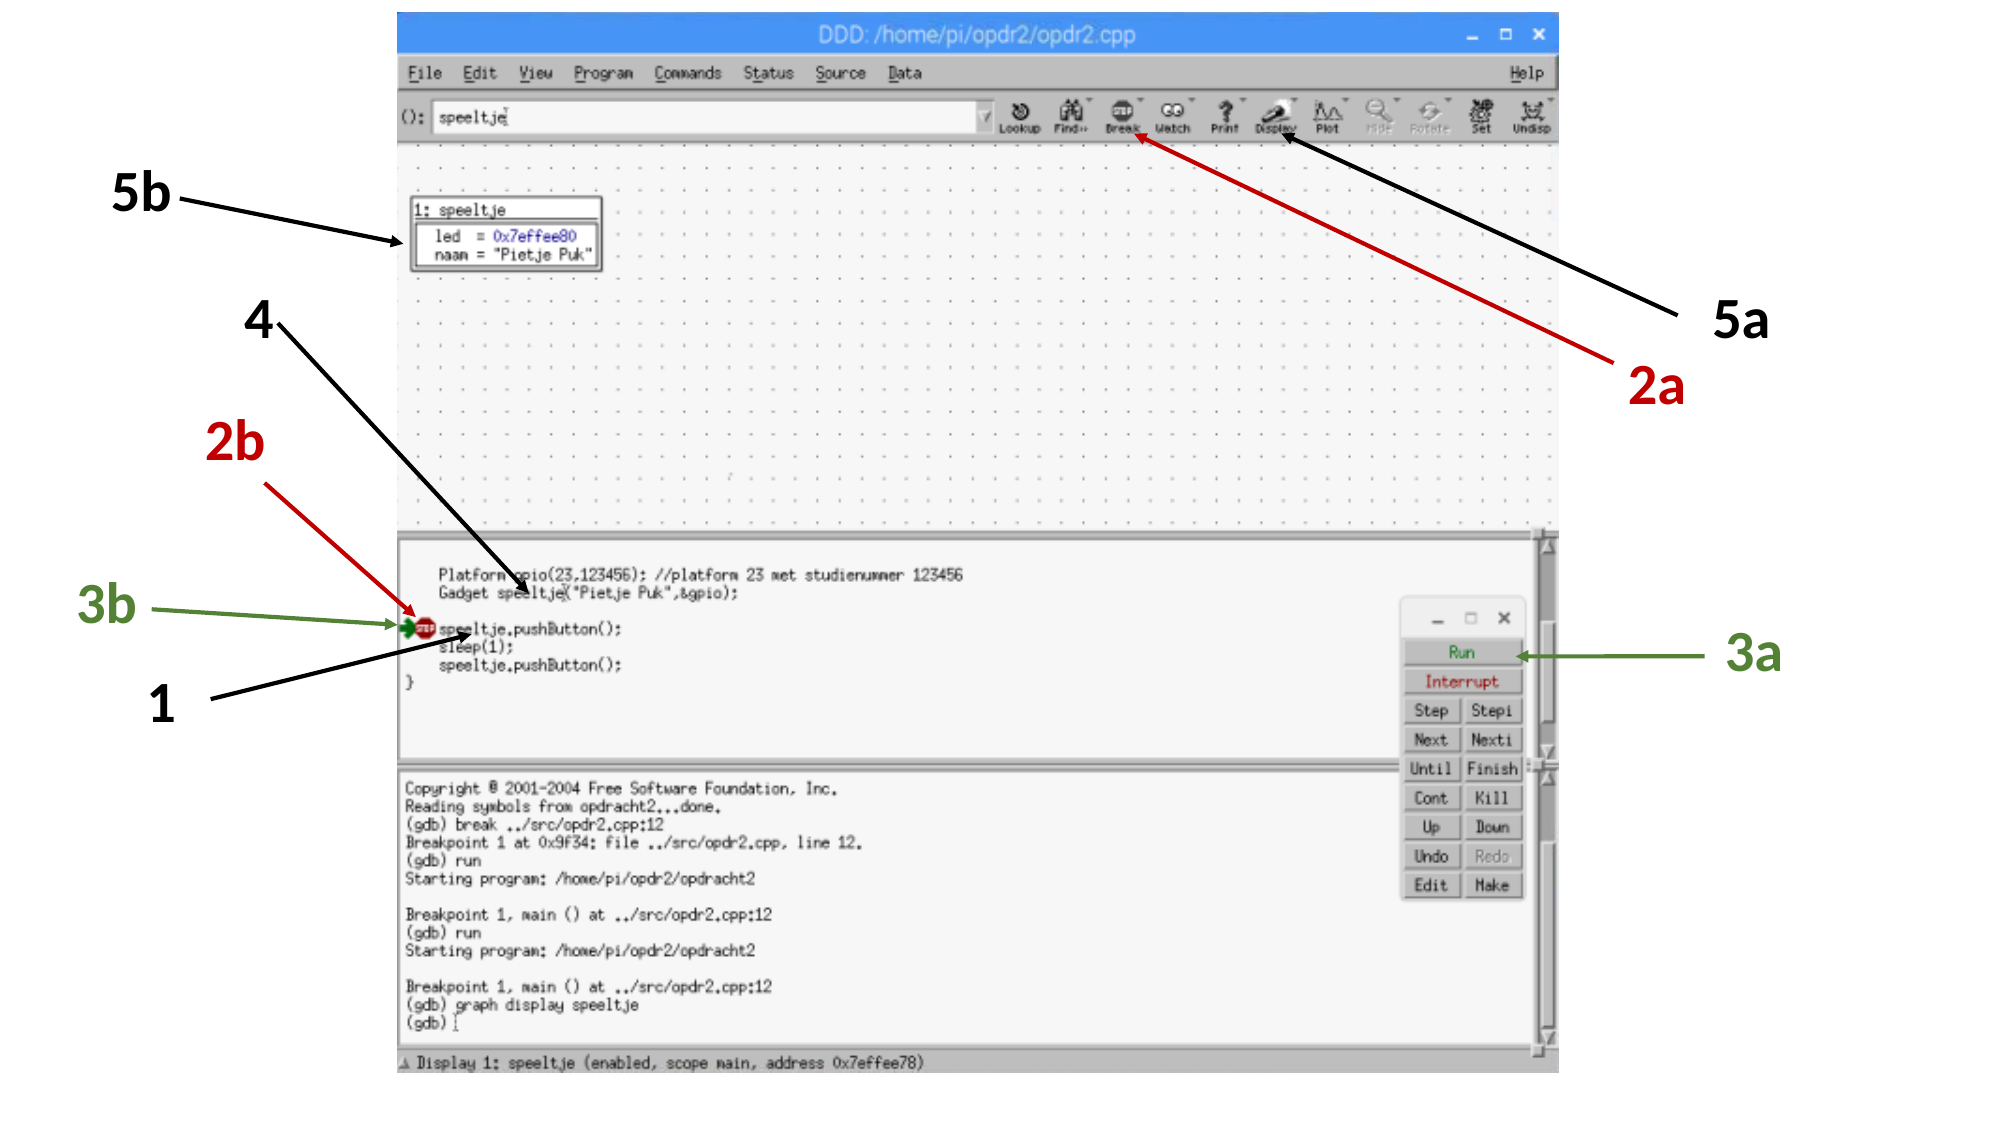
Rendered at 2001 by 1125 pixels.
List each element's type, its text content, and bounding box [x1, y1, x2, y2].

text_box 2b [189, 394, 298, 480]
text_box 2a [1613, 338, 1721, 424]
text_box 5a [1697, 272, 1805, 358]
text_box 3b [61, 558, 169, 643]
text_box 5b [96, 145, 191, 231]
text_box 1 [131, 656, 202, 742]
text_box 4 [229, 272, 300, 358]
picture [397, 12, 1559, 1073]
text_box 3a [1710, 605, 1818, 691]
